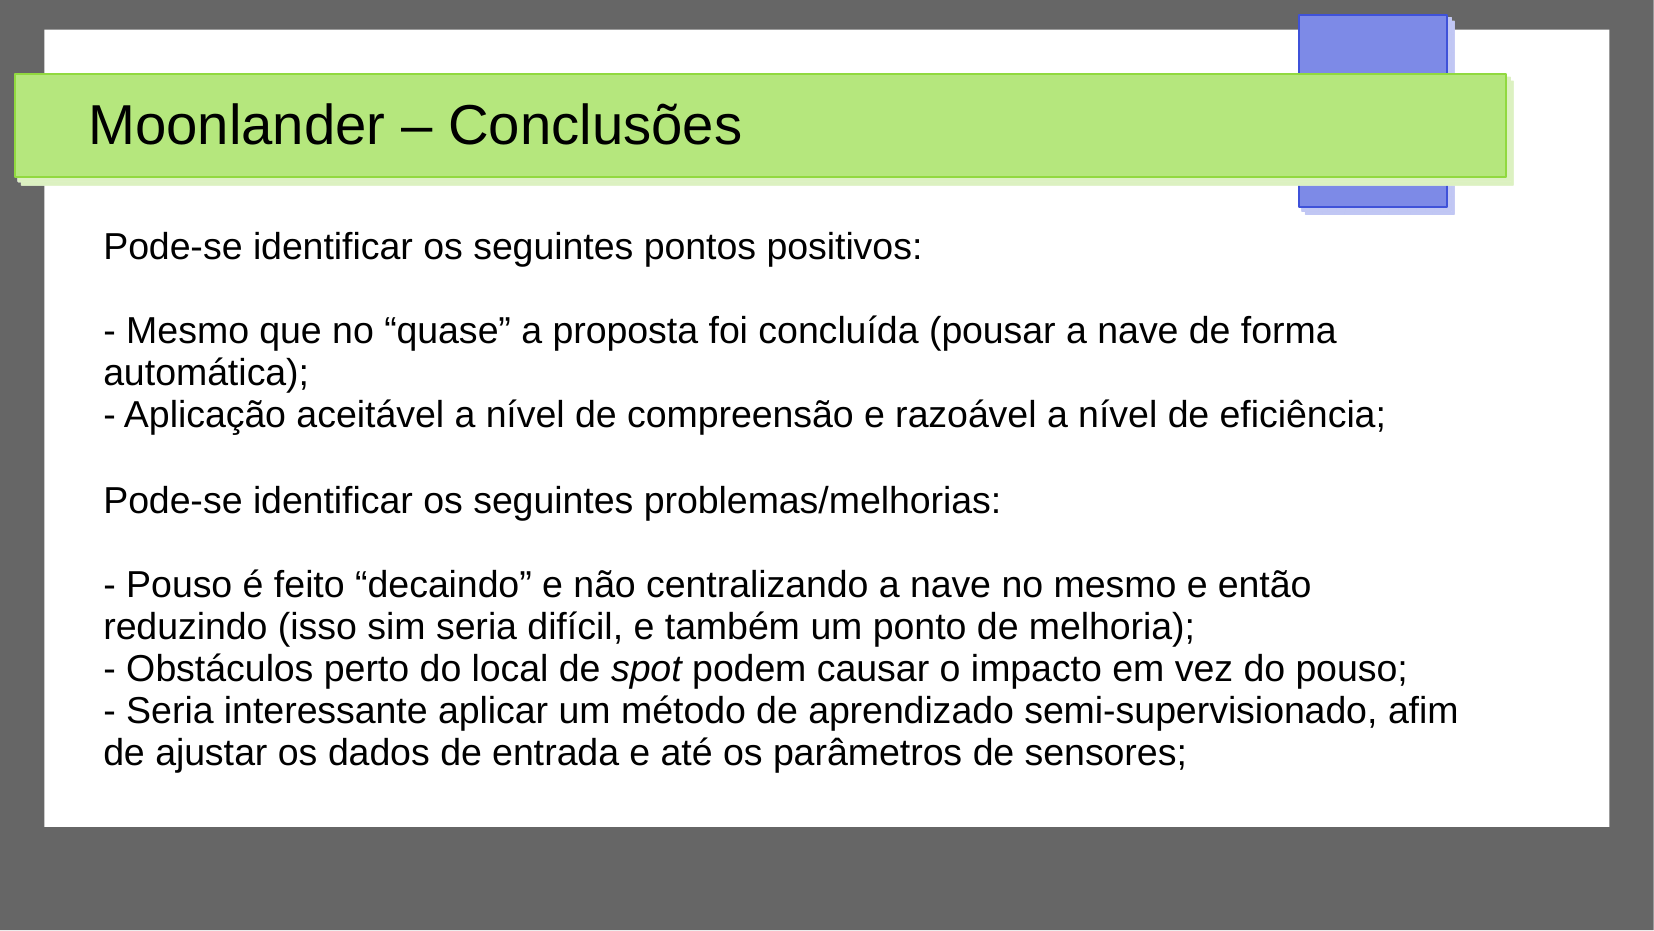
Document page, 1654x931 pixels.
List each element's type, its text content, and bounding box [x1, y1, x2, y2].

text_box Pode-se identificar os seguintes pontos positivos: - Mesmo que no “quase” a proposta foi concluída (pousar a nave de forma automática); - Aplicação aceitável a nível de compreensão e razoável a nível de eficiência; [88, 218, 1477, 443]
text_box Pode-se identificar os seguintes problemas/melhorias: - Pouso é feito “decaindo” e não centralizando a nave no mesmo e então reduzindo (isso sim seria difícil, e também um ponto de melhoria); - Obstáculos perto do local de spot podem causar o impacto em vez do pouso; - Seria interessante aplicar um método de aprendizado semi-supervisionado, afim de ajustar os dados de entrada e até os parâmetros de sensores; [88, 472, 1477, 782]
title Moonlander – Conclusões [88, 73, 1506, 178]
